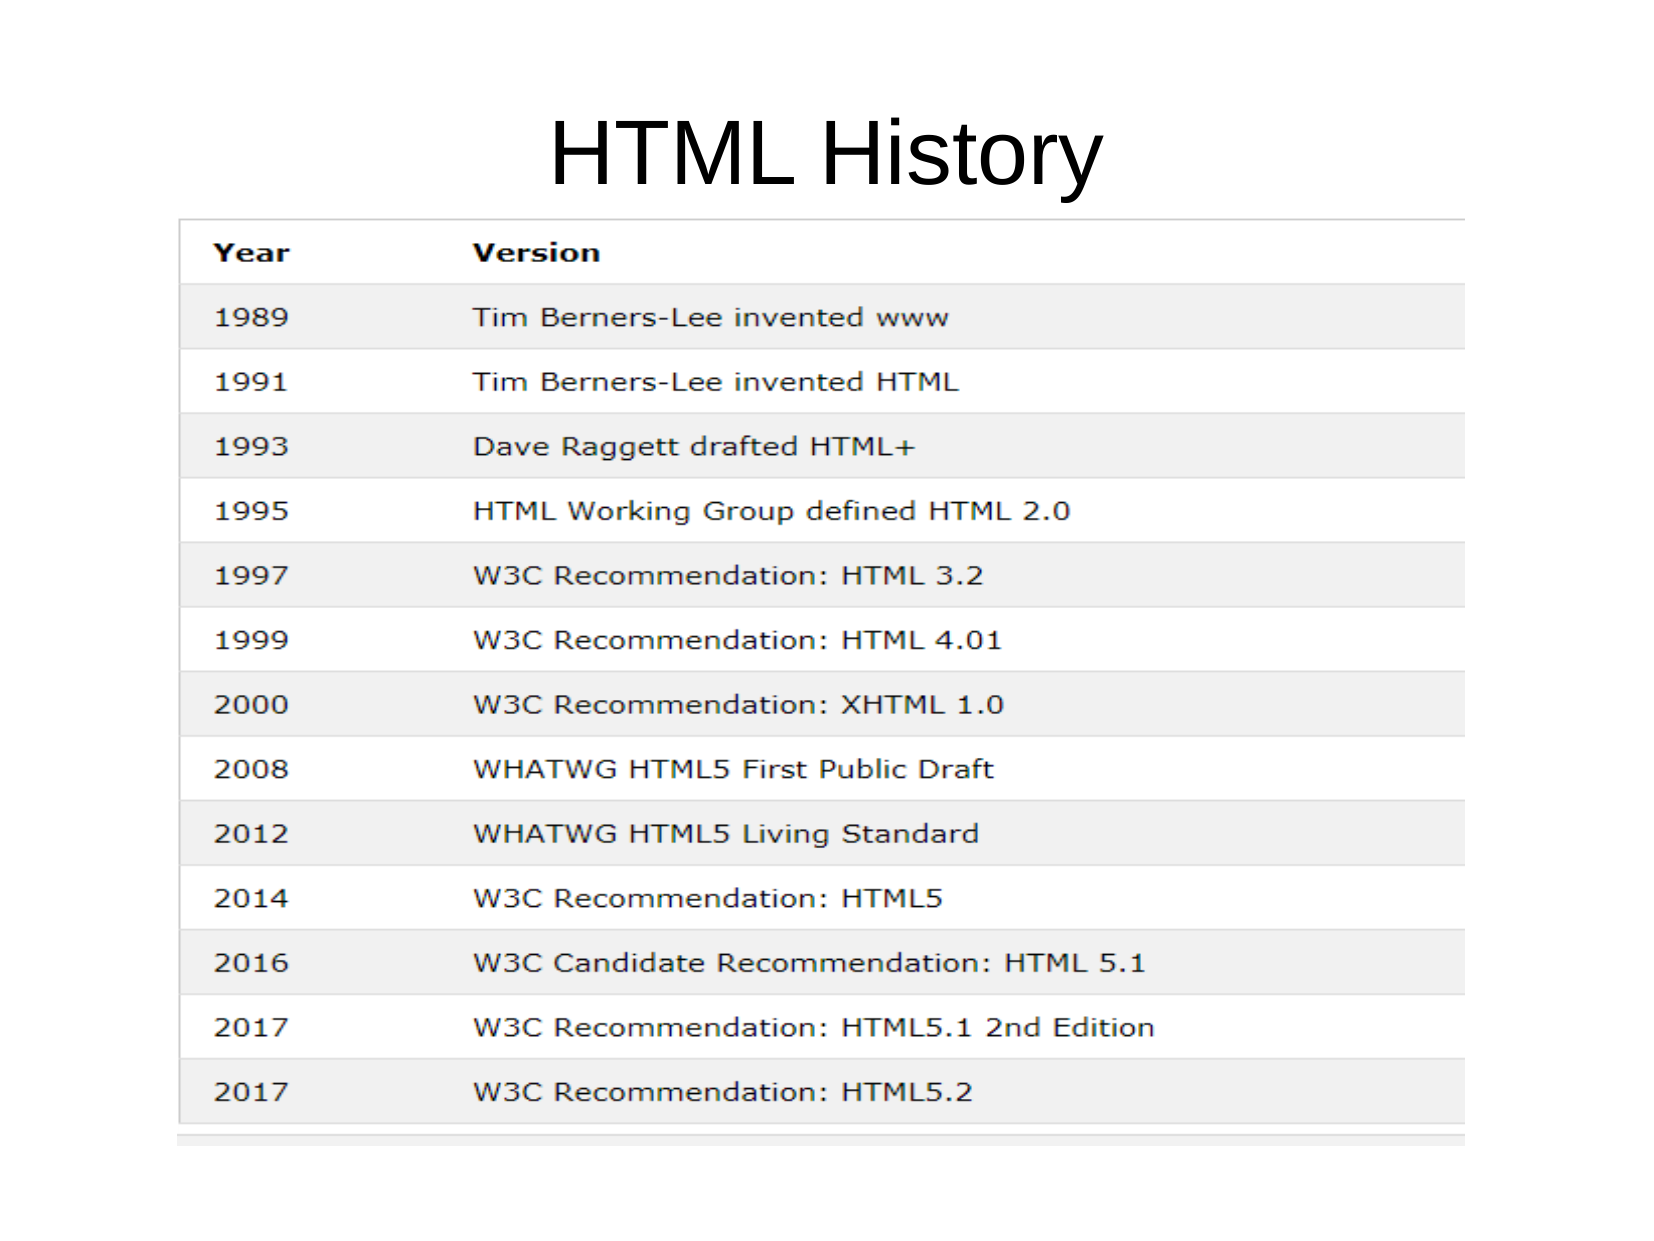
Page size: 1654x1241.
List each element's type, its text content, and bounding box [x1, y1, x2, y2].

title HTML History [82, 49, 1571, 257]
picture [177, 214, 1465, 1146]
